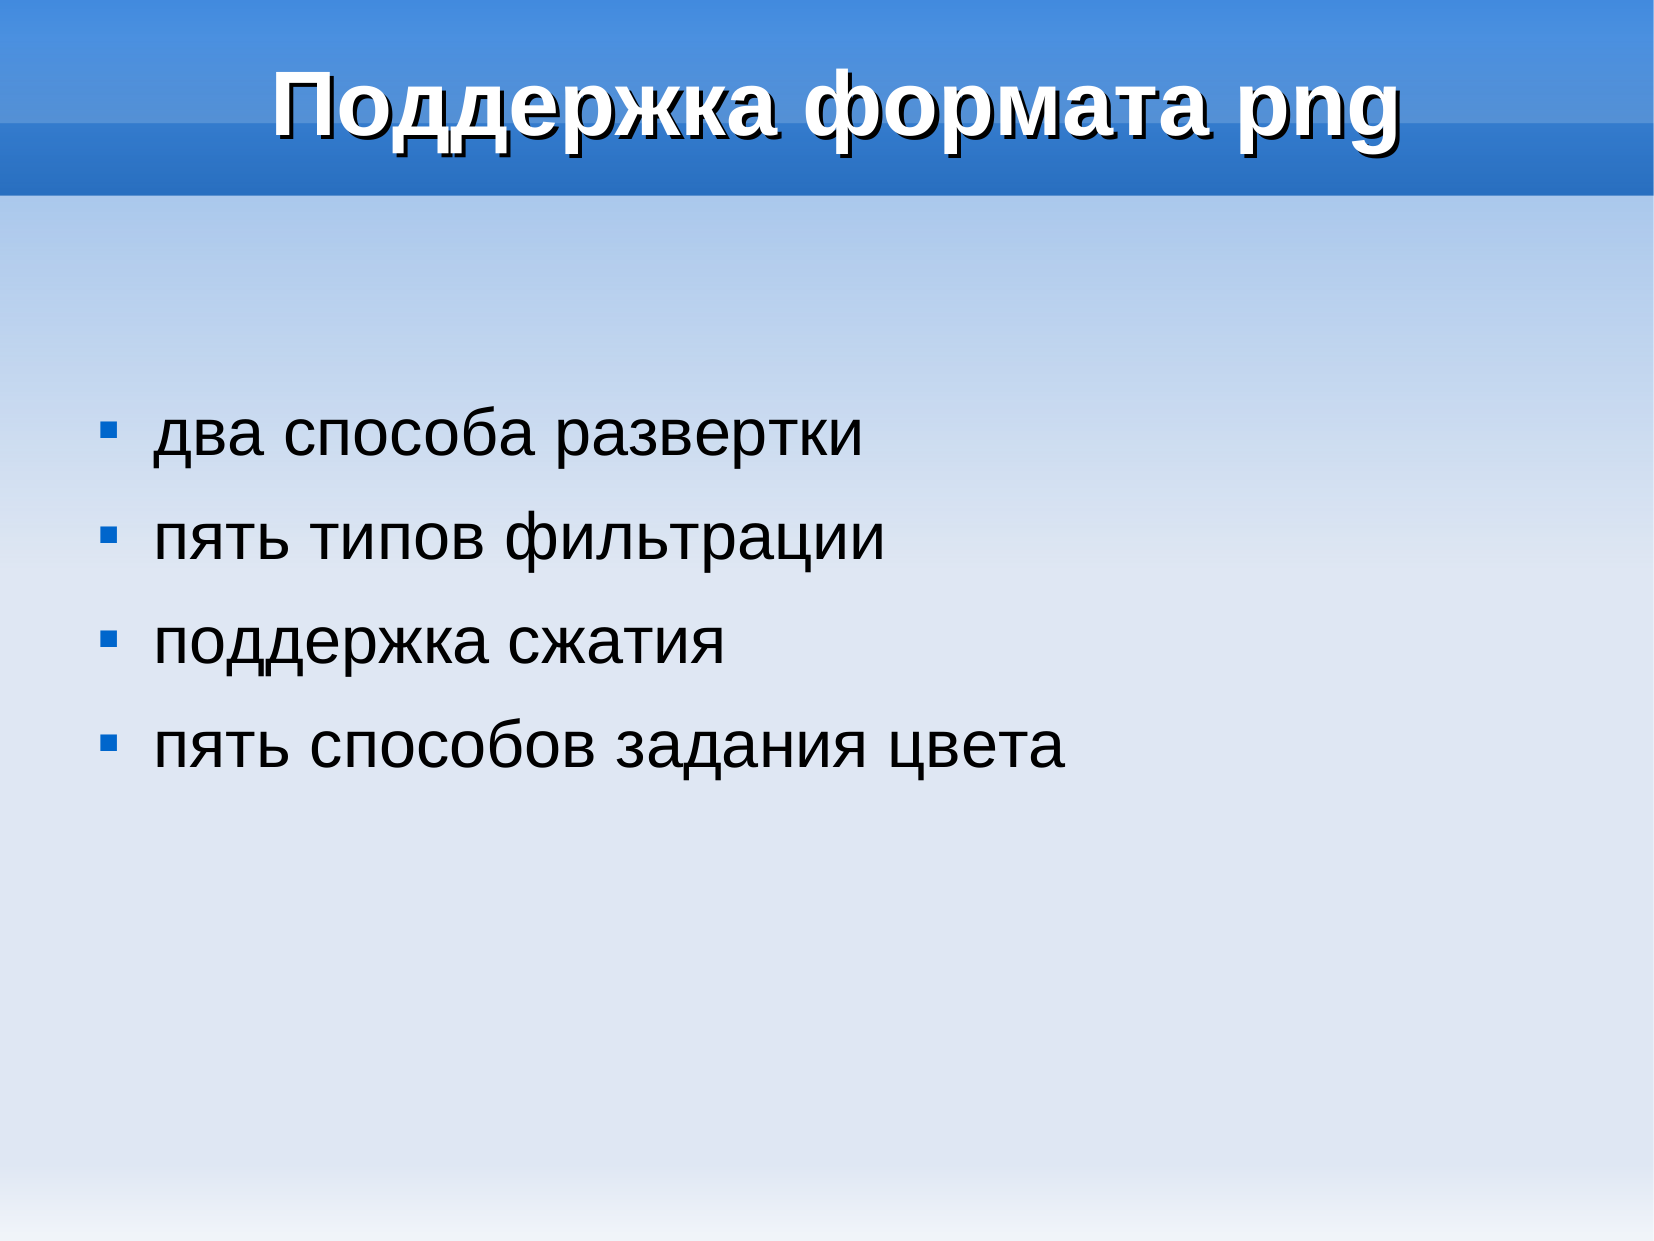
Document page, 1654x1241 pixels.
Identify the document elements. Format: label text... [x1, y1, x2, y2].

picture [0, 0, 1654, 1241]
title Поддержка формата png [76, 0, 1565, 208]
list два способа развертки пять типов фильтрации поддержка сжатия пять способов задания цвета [82, 290, 1571, 1094]
